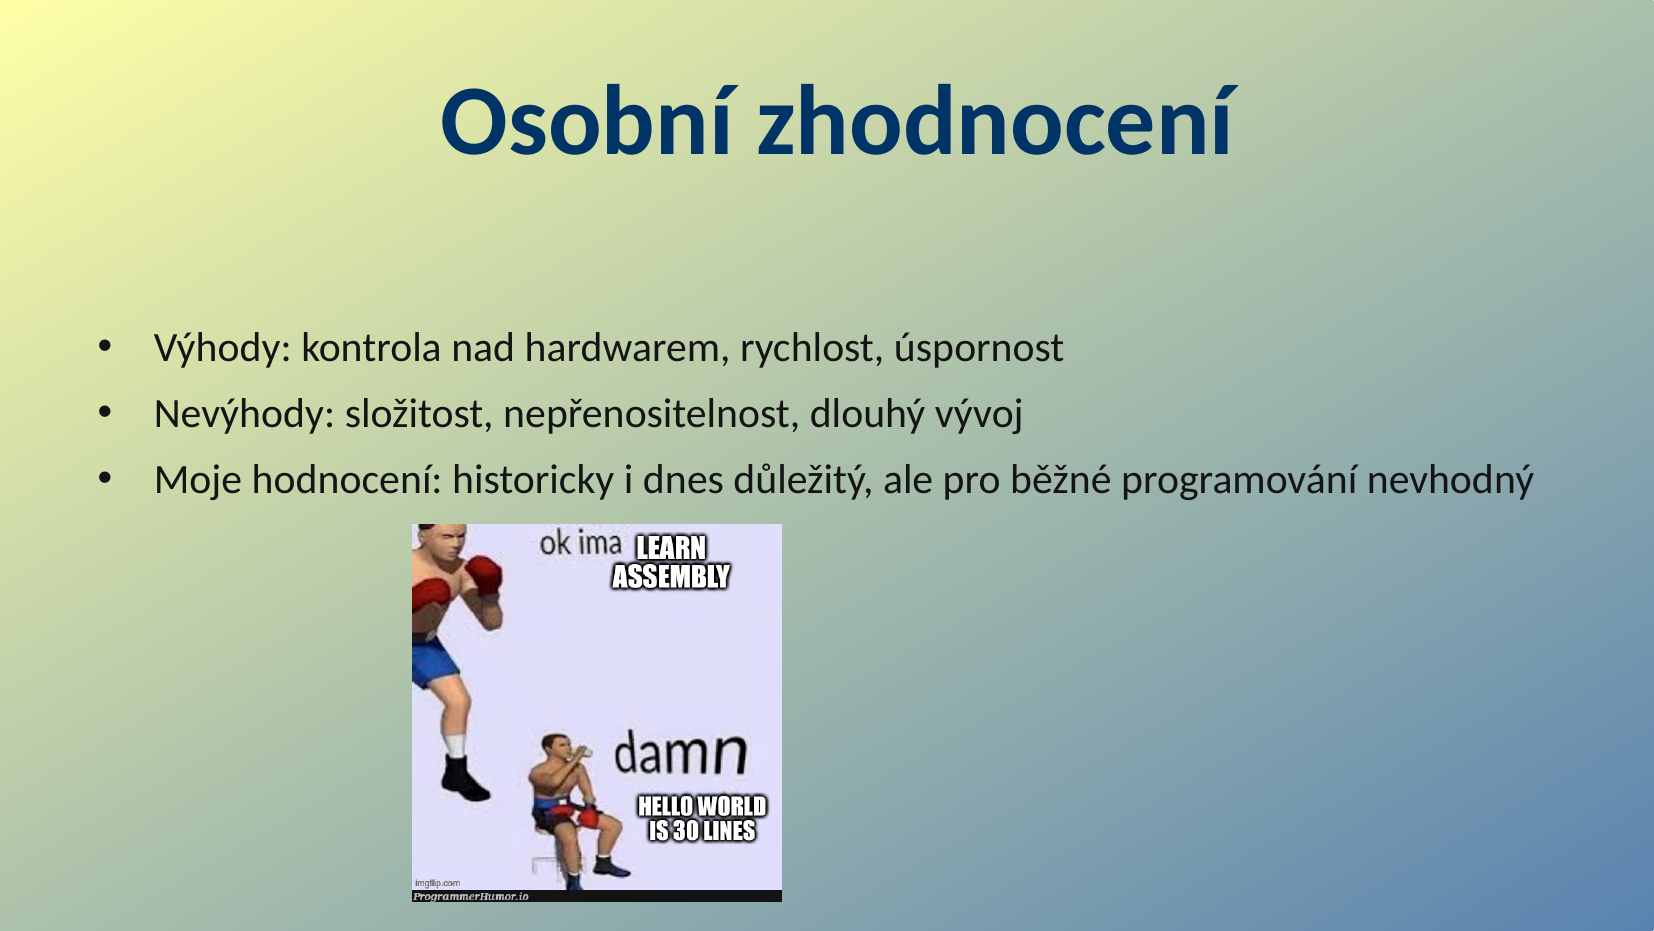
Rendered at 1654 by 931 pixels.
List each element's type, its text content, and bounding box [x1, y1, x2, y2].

title Osobní zhodnocení [82, 37, 1571, 193]
picture [412, 524, 782, 902]
list Výhody: kontrola nad hardwarem, rychlost, úspornost Nevýhody: složitost, nepřenositelnost, dlouhý vývoj Moje hodnocení: historicky i dnes důležitý, ale pro běžné programování nevhodný [82, 217, 1571, 831]
